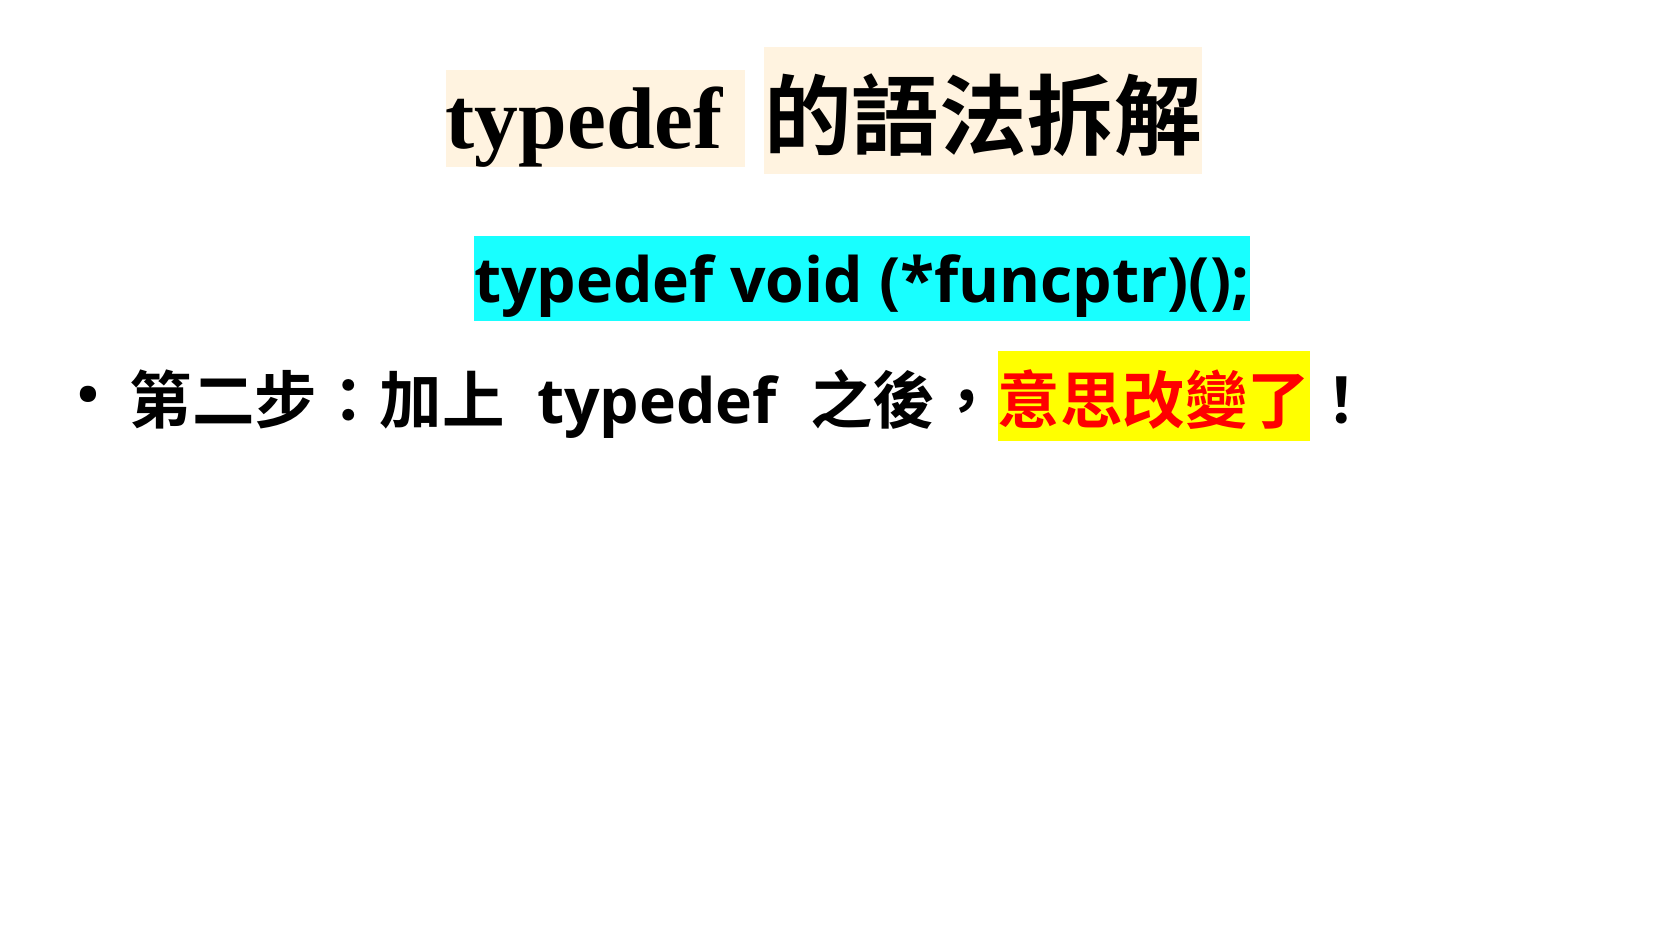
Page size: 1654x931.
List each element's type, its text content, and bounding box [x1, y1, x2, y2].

list typedef void (*funcptr)(); 第二步：加上 typedef 之後，意思改變了！ [59, 236, 1595, 502]
title typedef 的語法拆解 [82, 31, 1565, 236]
